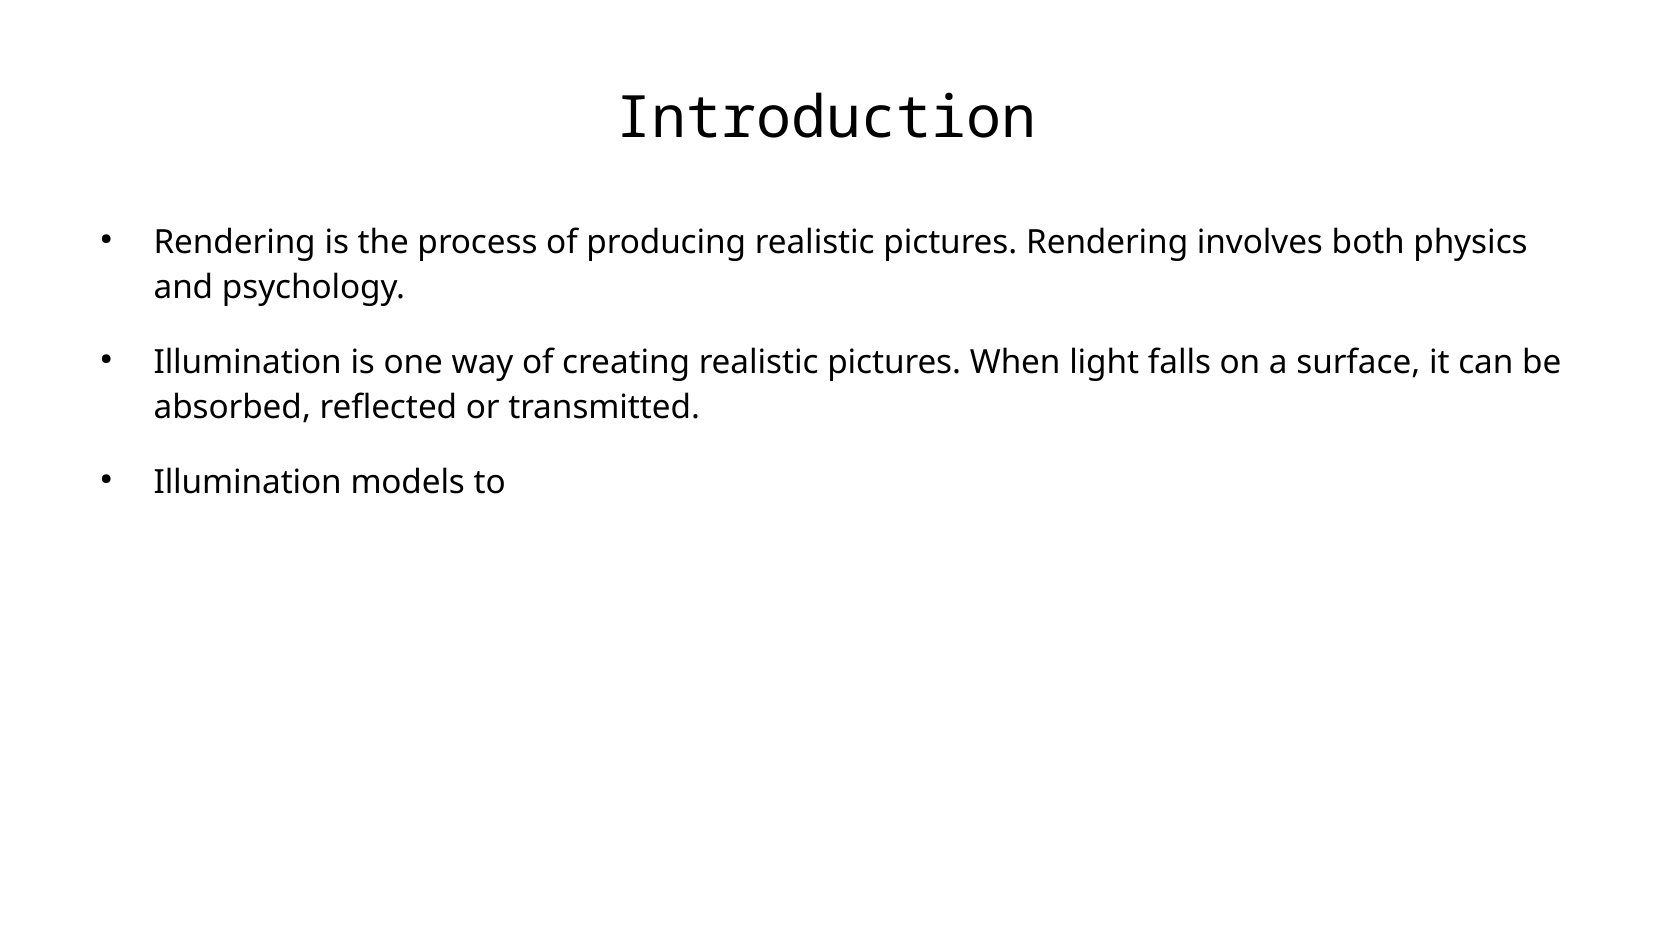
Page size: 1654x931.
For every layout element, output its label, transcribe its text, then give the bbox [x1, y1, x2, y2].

list Rendering is the process of producing realistic pictures. Rendering involves both physics and psychology. Illumination is one way of creating realistic pictures. When light falls on a surface, it can be absorbed, reflected or transmitted. Illumination models to [82, 217, 1571, 758]
title Introduction [82, 37, 1571, 193]
